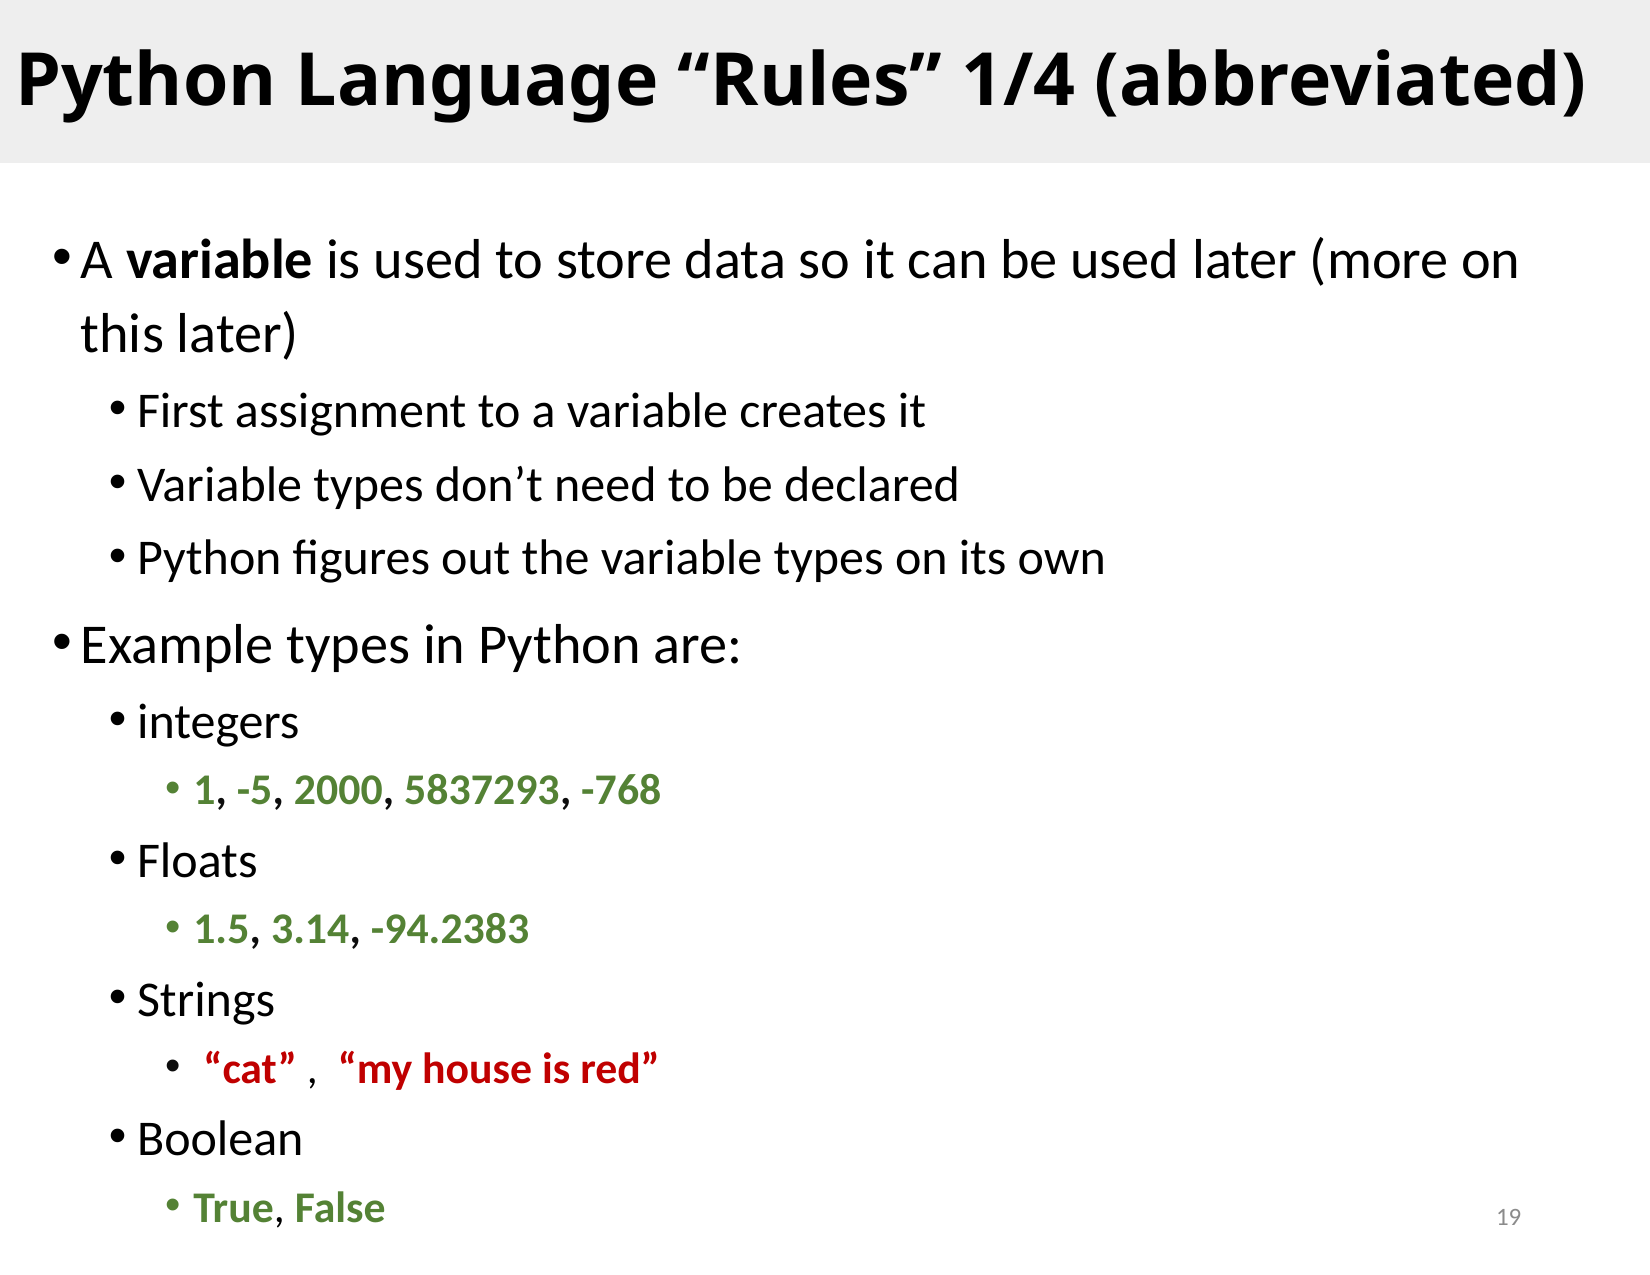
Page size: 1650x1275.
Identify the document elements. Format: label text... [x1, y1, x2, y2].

list A variable is used to store data so it can be used later (more on this later) First assignment to a variable creates it Variable types don’t need to be declared Python figures out the variable types on its own Example types in Python are: integers 1, -5, 2000, 5837293, -768 Floats 1.5, 3.14, -94.2383 Strings “cat” , “my house is red” Boolean True, False [37, 207, 1595, 1250]
title Python Language “Rules” 1/4 (abbreviated) [0, 0, 1650, 163]
